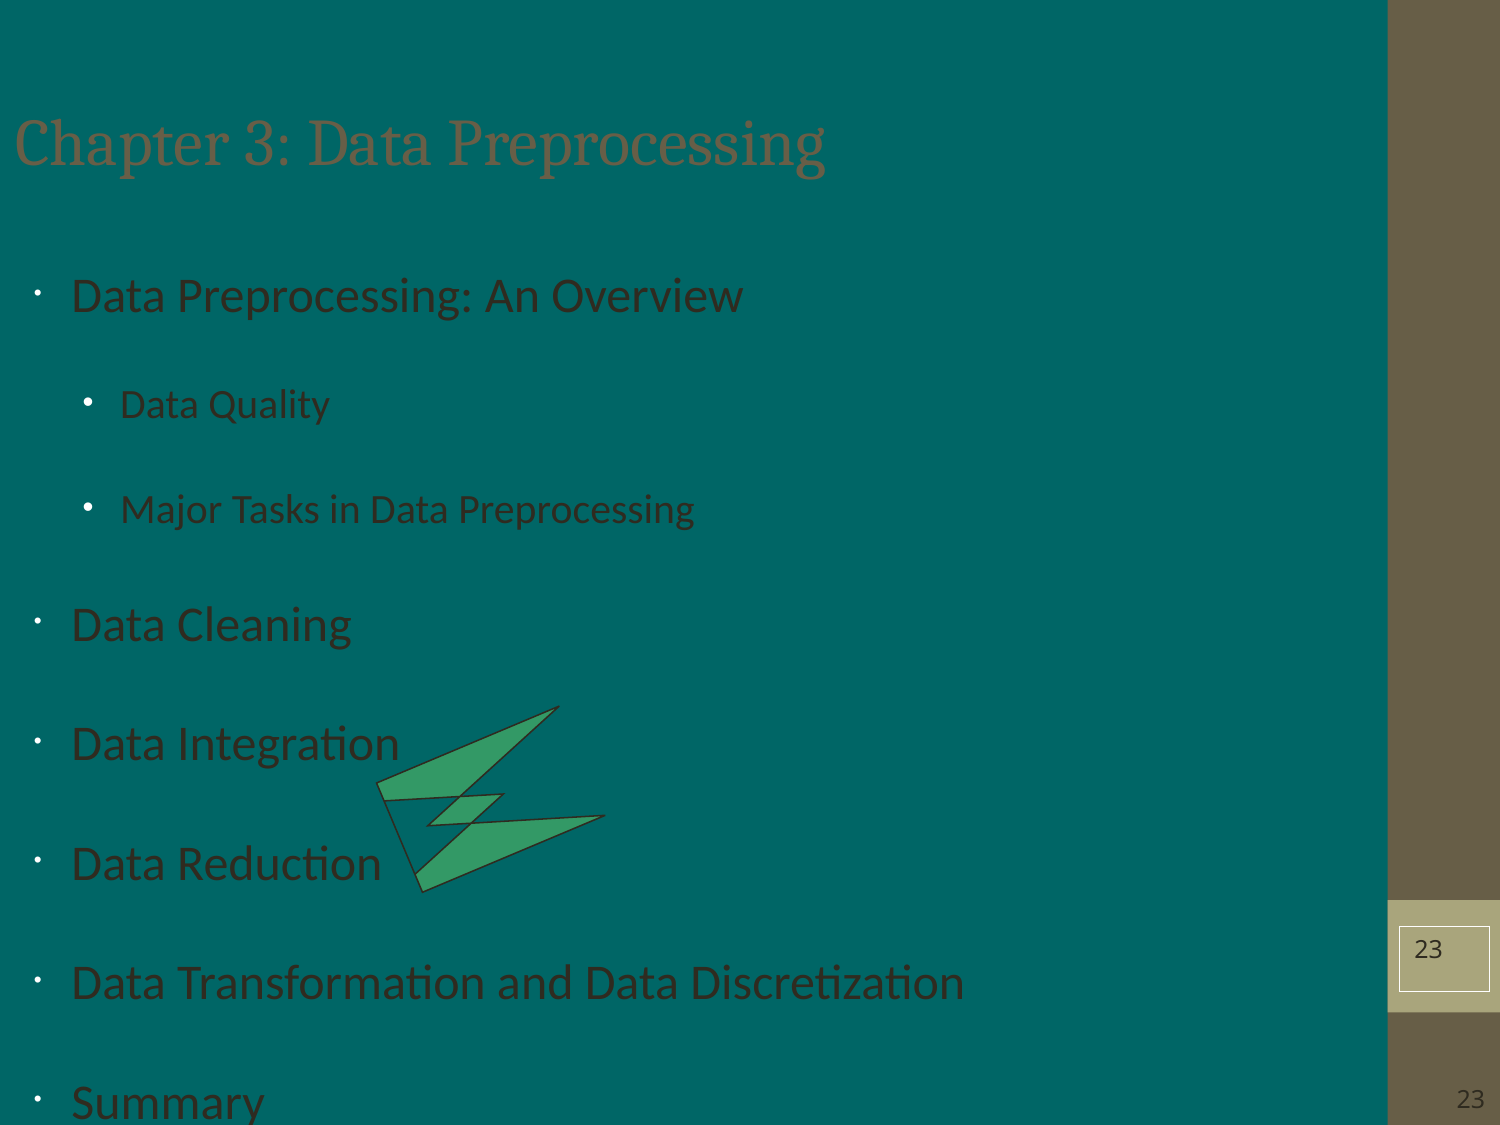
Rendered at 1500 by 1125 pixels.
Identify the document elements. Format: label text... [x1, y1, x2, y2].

list Data Preprocessing: An Overview Data Quality Major Tasks in Data Preprocessing Data Cleaning Data Integration Data Reduction Data Transformation and Data Discretization Summary [0, 224, 1350, 1063]
text_box <number> [1187, 1062, 1500, 1125]
title Chapter 3: Data Preprocessing [0, 45, 1350, 224]
text_box [376, 706, 606, 893]
slide_number <number> [1399, 926, 1490, 992]
